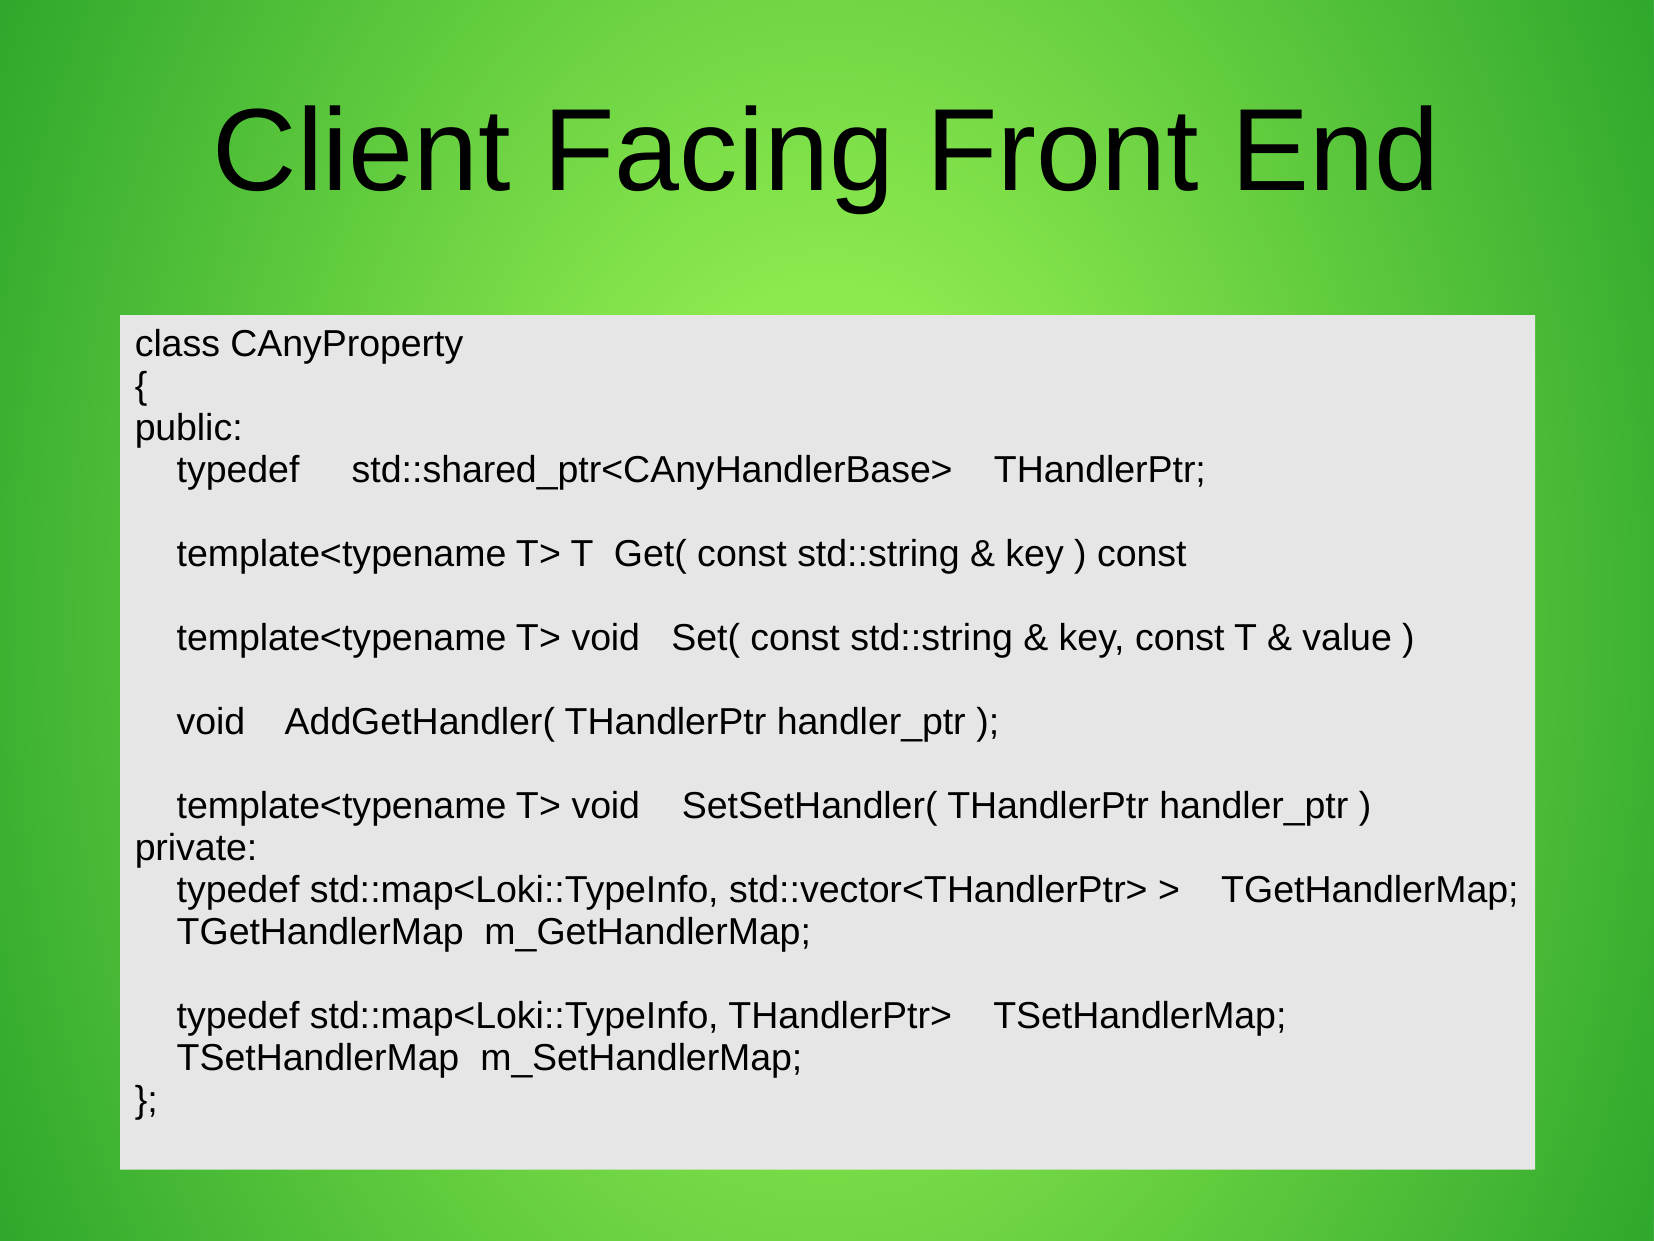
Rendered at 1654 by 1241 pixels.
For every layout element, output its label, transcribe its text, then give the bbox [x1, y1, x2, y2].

text_box class CAnyProperty { public: typedef std::shared_ptr<CAnyHandlerBase> THandlerPtr; template<typename T> T Get( const std::string & key ) const template<typename T> void Set( const std::string & key, const T & value ) void AddGetHandler( THandlerPtr handler_ptr ); template<typename T> void SetSetHandler( THandlerPtr handler_ptr ) private: typedef std::map<Loki::TypeInfo, std::vector<THandlerPtr> > TGetHandlerMap; TGetHandlerMap m_GetHandlerMap; typedef std::map<Loki::TypeInfo, THandlerPtr> TSetHandlerMap; TSetHandlerMap m_SetHandlerMap; }; [120, 315, 1536, 1170]
title Client Facing Front End [82, 47, 1571, 252]
